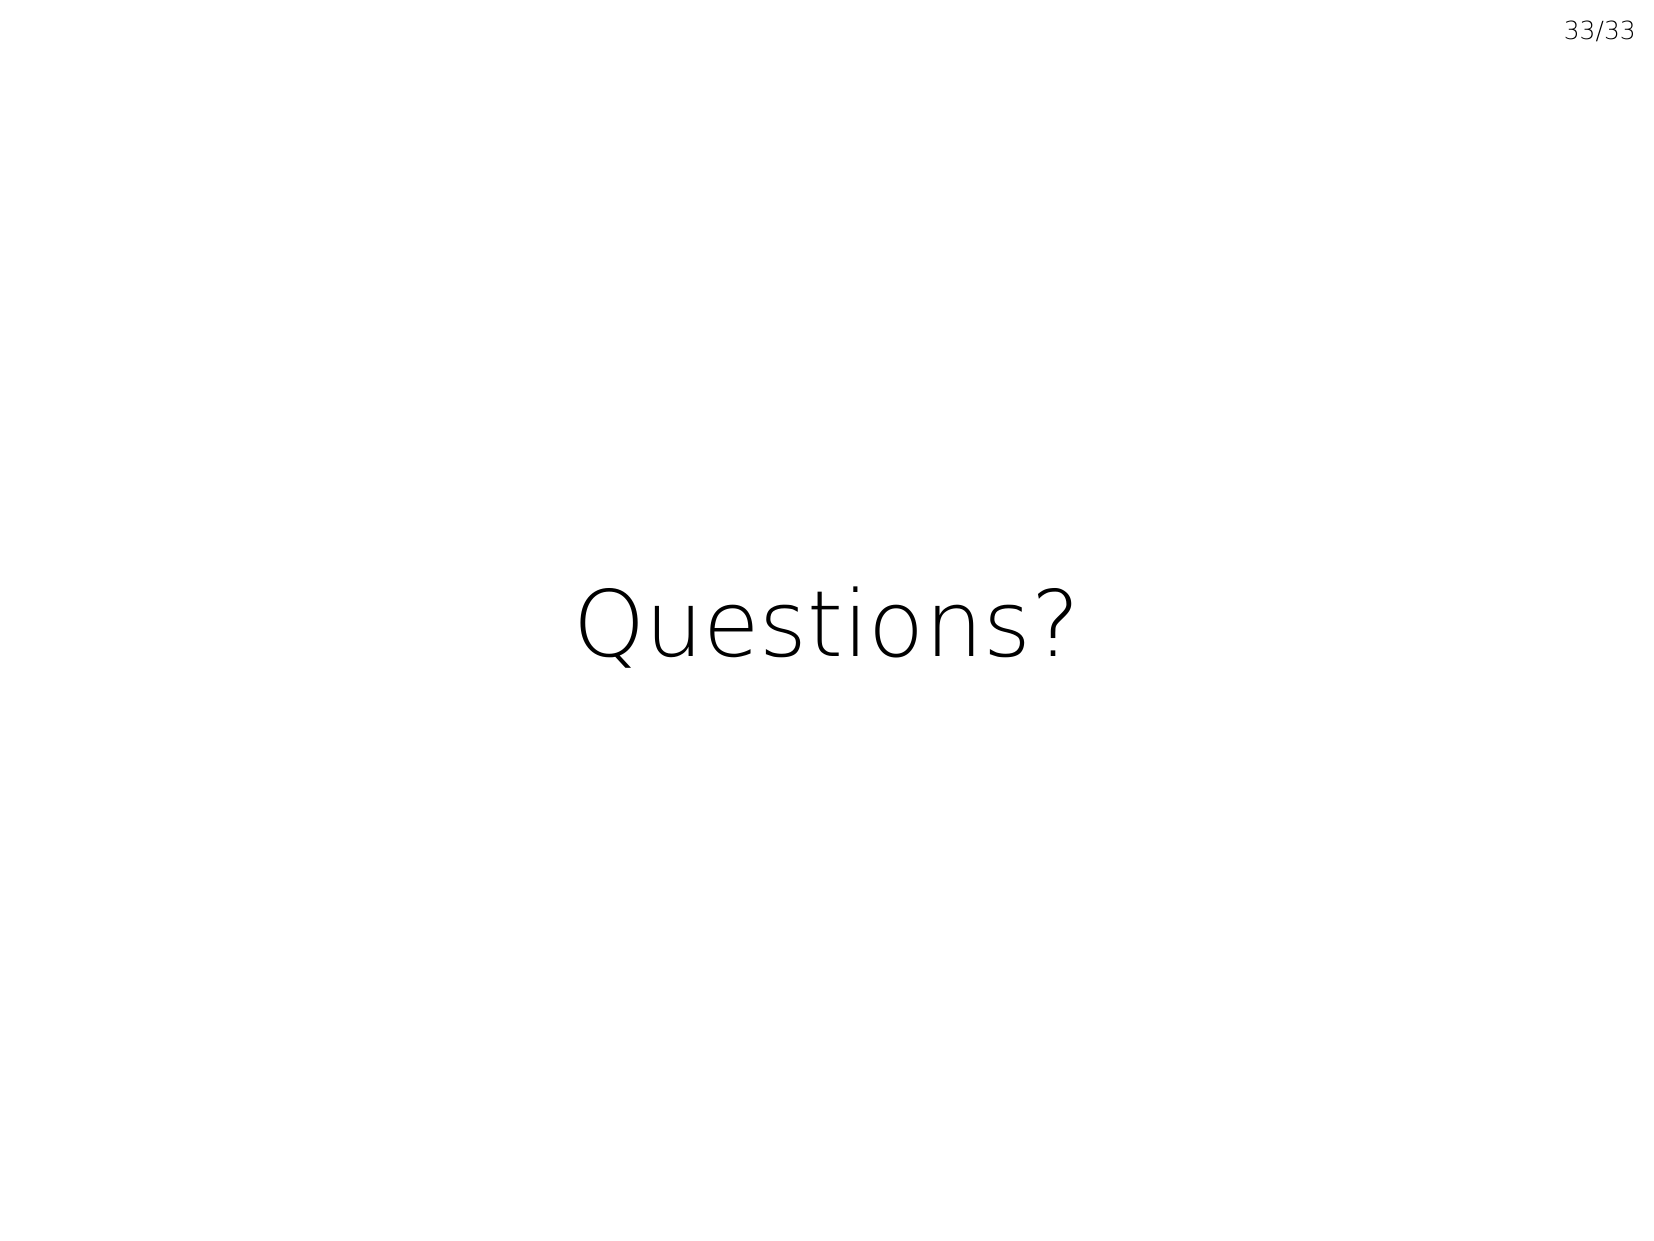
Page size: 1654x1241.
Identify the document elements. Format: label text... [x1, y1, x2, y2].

subtitle Questions? [82, 49, 1571, 1201]
